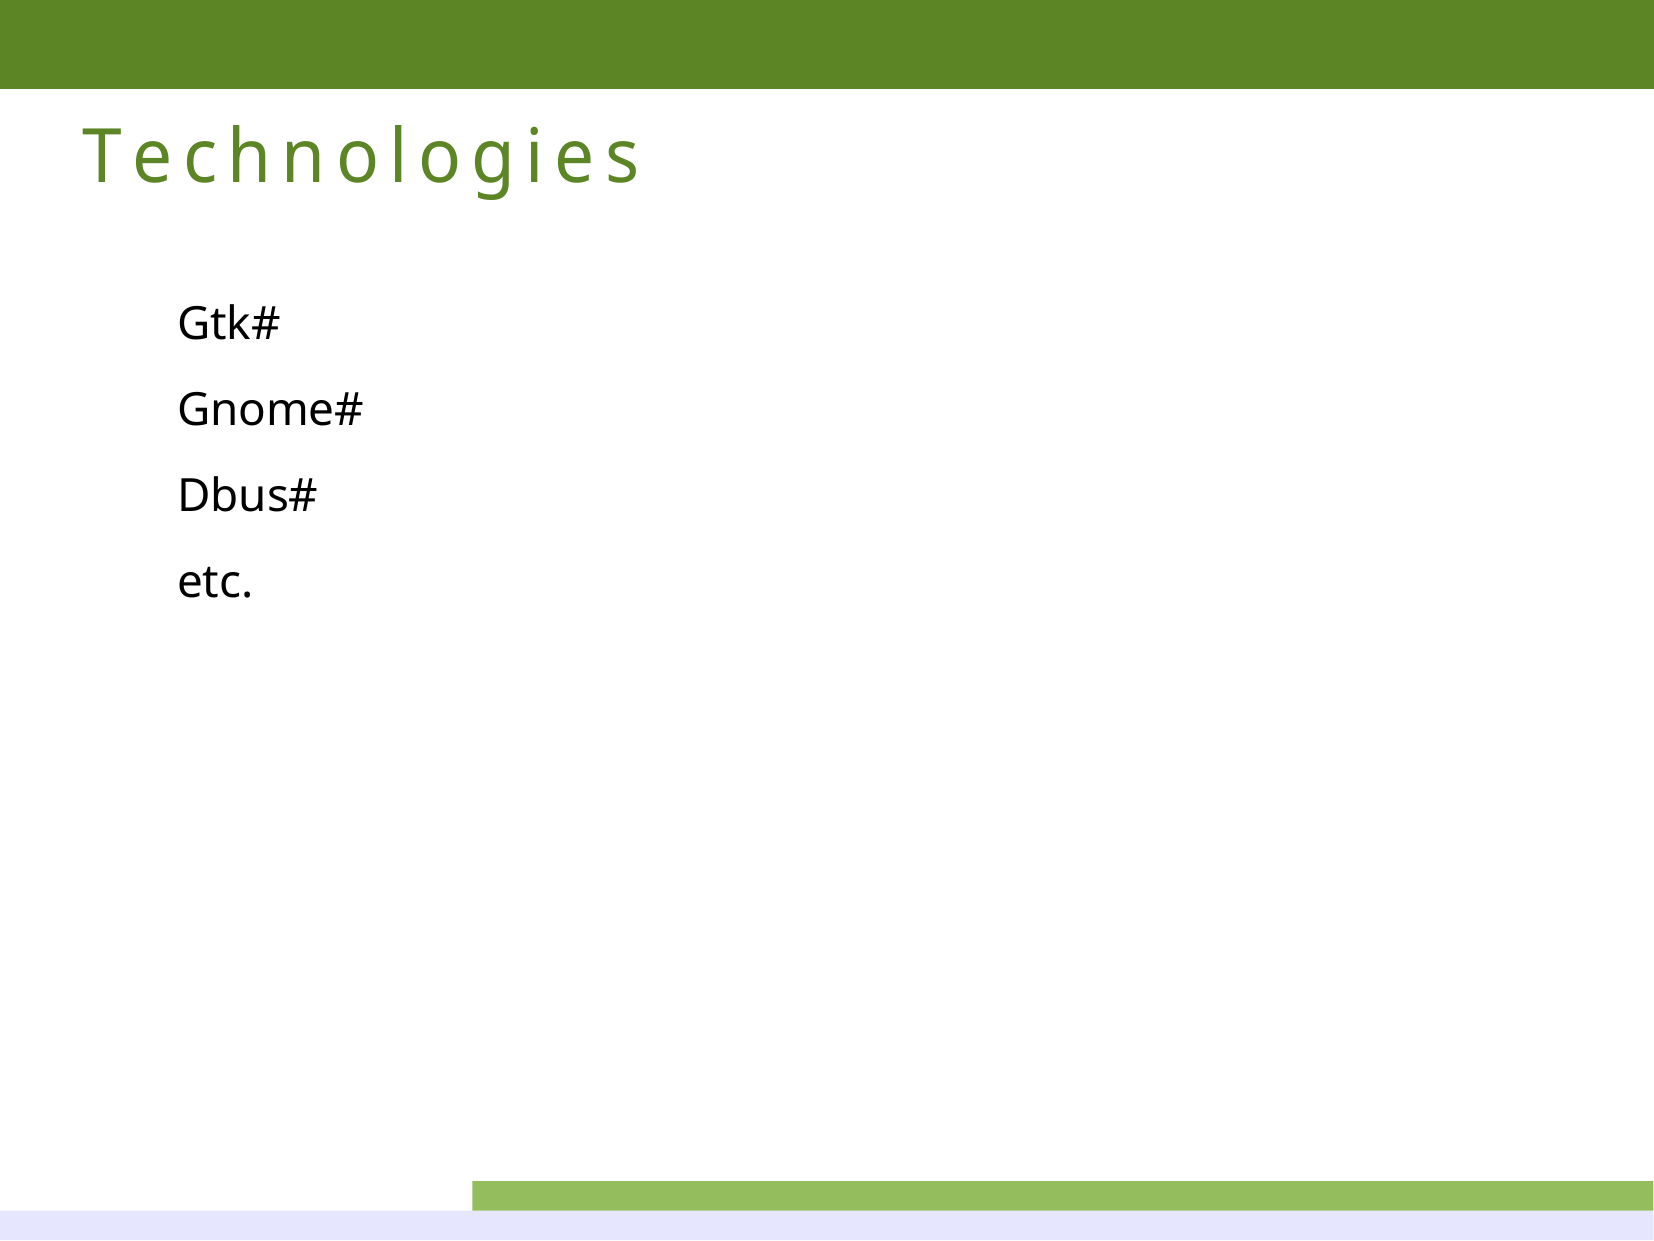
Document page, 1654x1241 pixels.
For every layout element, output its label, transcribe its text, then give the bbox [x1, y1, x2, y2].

title Technologies [82, 89, 1571, 257]
text_box [0, 0, 1654, 89]
list Gtk# Gnome# Dbus# etc. [82, 290, 1571, 1109]
text_box [0, 1181, 1654, 1241]
